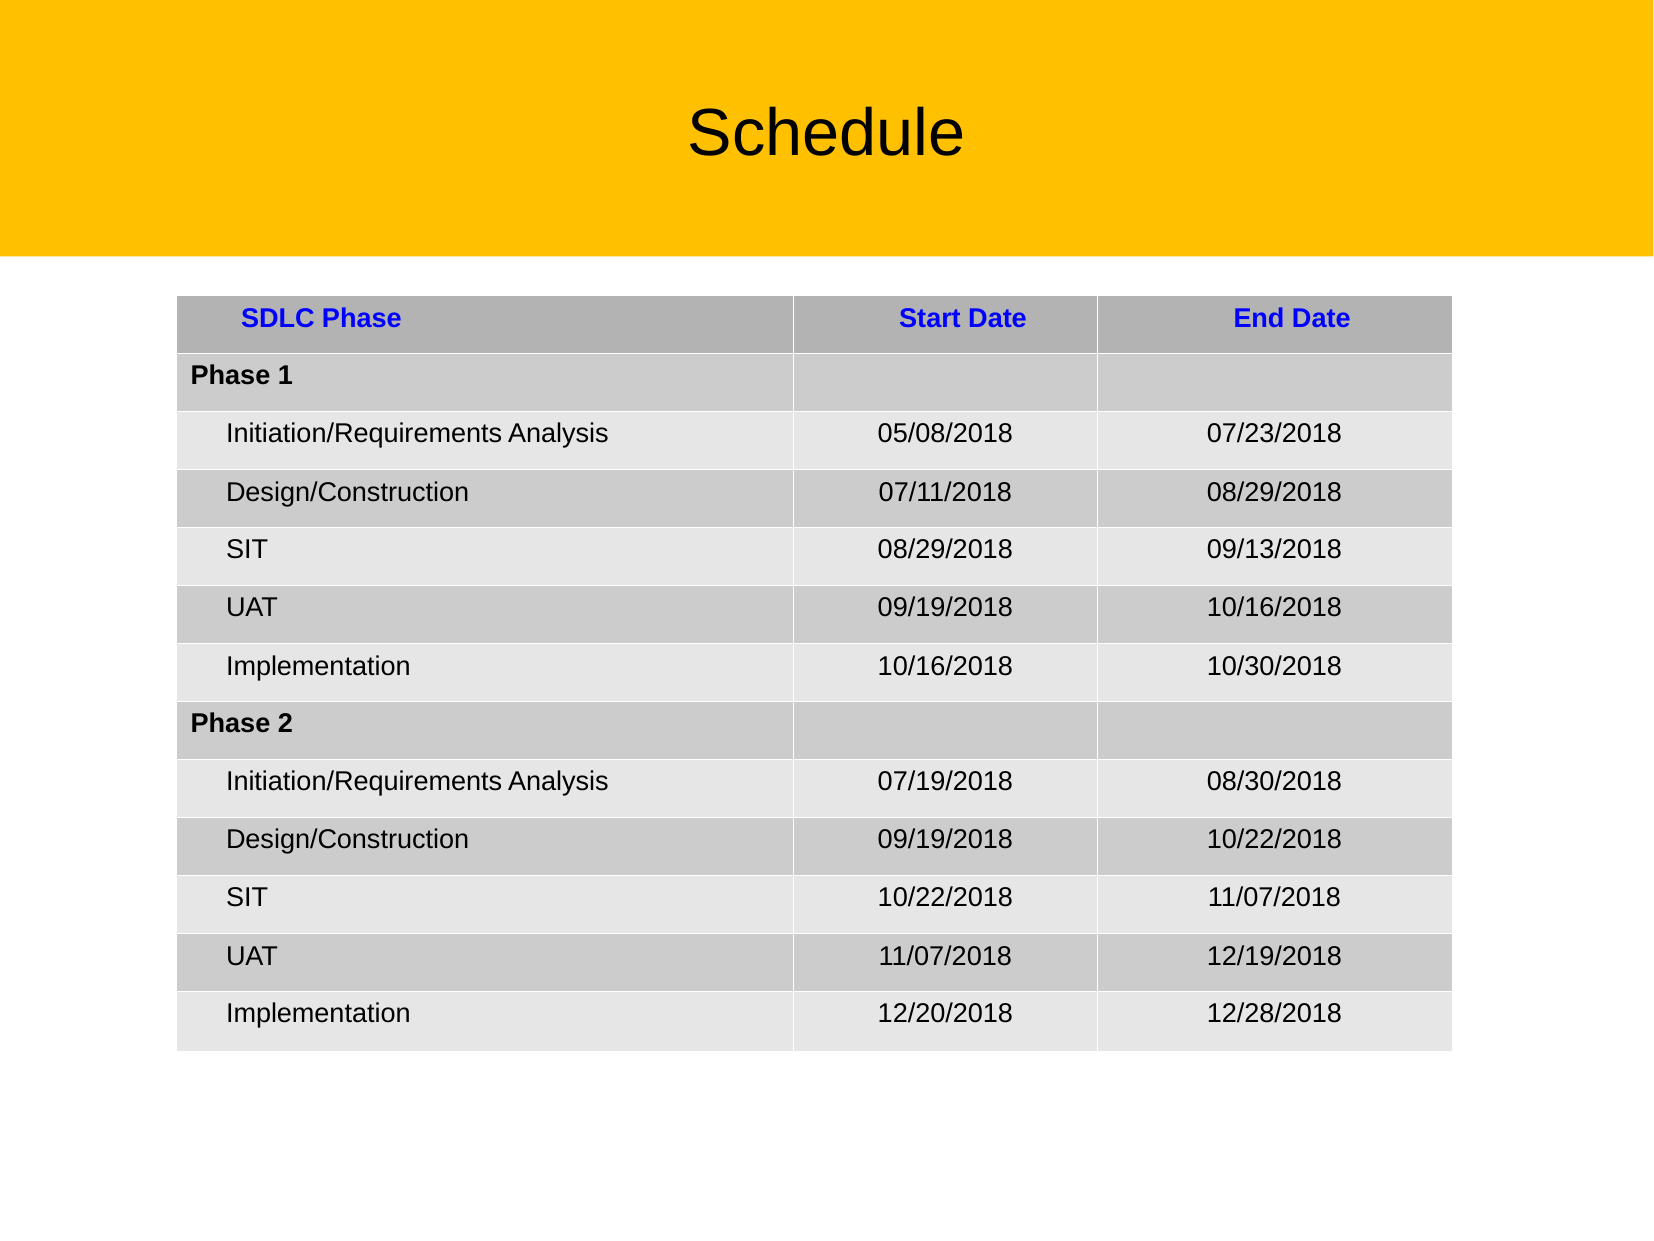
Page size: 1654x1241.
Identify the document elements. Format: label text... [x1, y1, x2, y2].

table_header Start Date [794, 296, 1097, 353]
table_cell 07/23/2018 [1098, 412, 1452, 469]
table_cell [1098, 354, 1452, 411]
table_cell 10/22/2018 [1098, 818, 1452, 875]
table_cell Phase 2 [177, 702, 793, 759]
table_cell SIT [177, 528, 793, 585]
table_cell 11/07/2018 [1098, 876, 1452, 933]
table_cell 08/29/2018 [1098, 470, 1452, 527]
table_cell 10/16/2018 [1098, 586, 1452, 643]
table_cell Design/Construction [177, 818, 793, 875]
table_cell 07/19/2018 [794, 760, 1097, 817]
table_cell 10/16/2018 [794, 644, 1097, 701]
table_cell Initiation/Requirements Analysis [177, 412, 793, 469]
table_cell Implementation [177, 992, 793, 1051]
table_header End Date [1098, 296, 1452, 353]
table_cell 10/30/2018 [1098, 644, 1452, 701]
table_cell 11/07/2018 [794, 934, 1097, 991]
table_cell 09/19/2018 [794, 586, 1097, 643]
table_cell 09/13/2018 [1098, 528, 1452, 585]
text_box Schedule [0, 0, 1654, 257]
table_cell Implementation [177, 644, 793, 701]
table_header SDLC Phase [177, 296, 793, 353]
table_cell 10/22/2018 [794, 876, 1097, 933]
table_cell SIT [177, 876, 793, 933]
table_cell [794, 702, 1097, 759]
table_cell 12/20/2018 [794, 992, 1097, 1051]
table_cell 09/19/2018 [794, 818, 1097, 875]
table_cell 07/11/2018 [794, 470, 1097, 527]
table_cell 08/30/2018 [1098, 760, 1452, 817]
table_cell 08/29/2018 [794, 528, 1097, 585]
table_cell UAT [177, 586, 793, 643]
table_cell Initiation/Requirements Analysis [177, 760, 793, 817]
table_cell 12/28/2018 [1098, 992, 1452, 1051]
table_cell UAT [177, 934, 793, 991]
table_cell 05/08/2018 [794, 412, 1097, 469]
table_cell [794, 354, 1097, 411]
table_cell Phase 1 [177, 354, 793, 411]
table_cell Design/Construction [177, 470, 793, 527]
table_cell [1098, 702, 1452, 759]
table_cell 12/19/2018 [1098, 934, 1452, 991]
